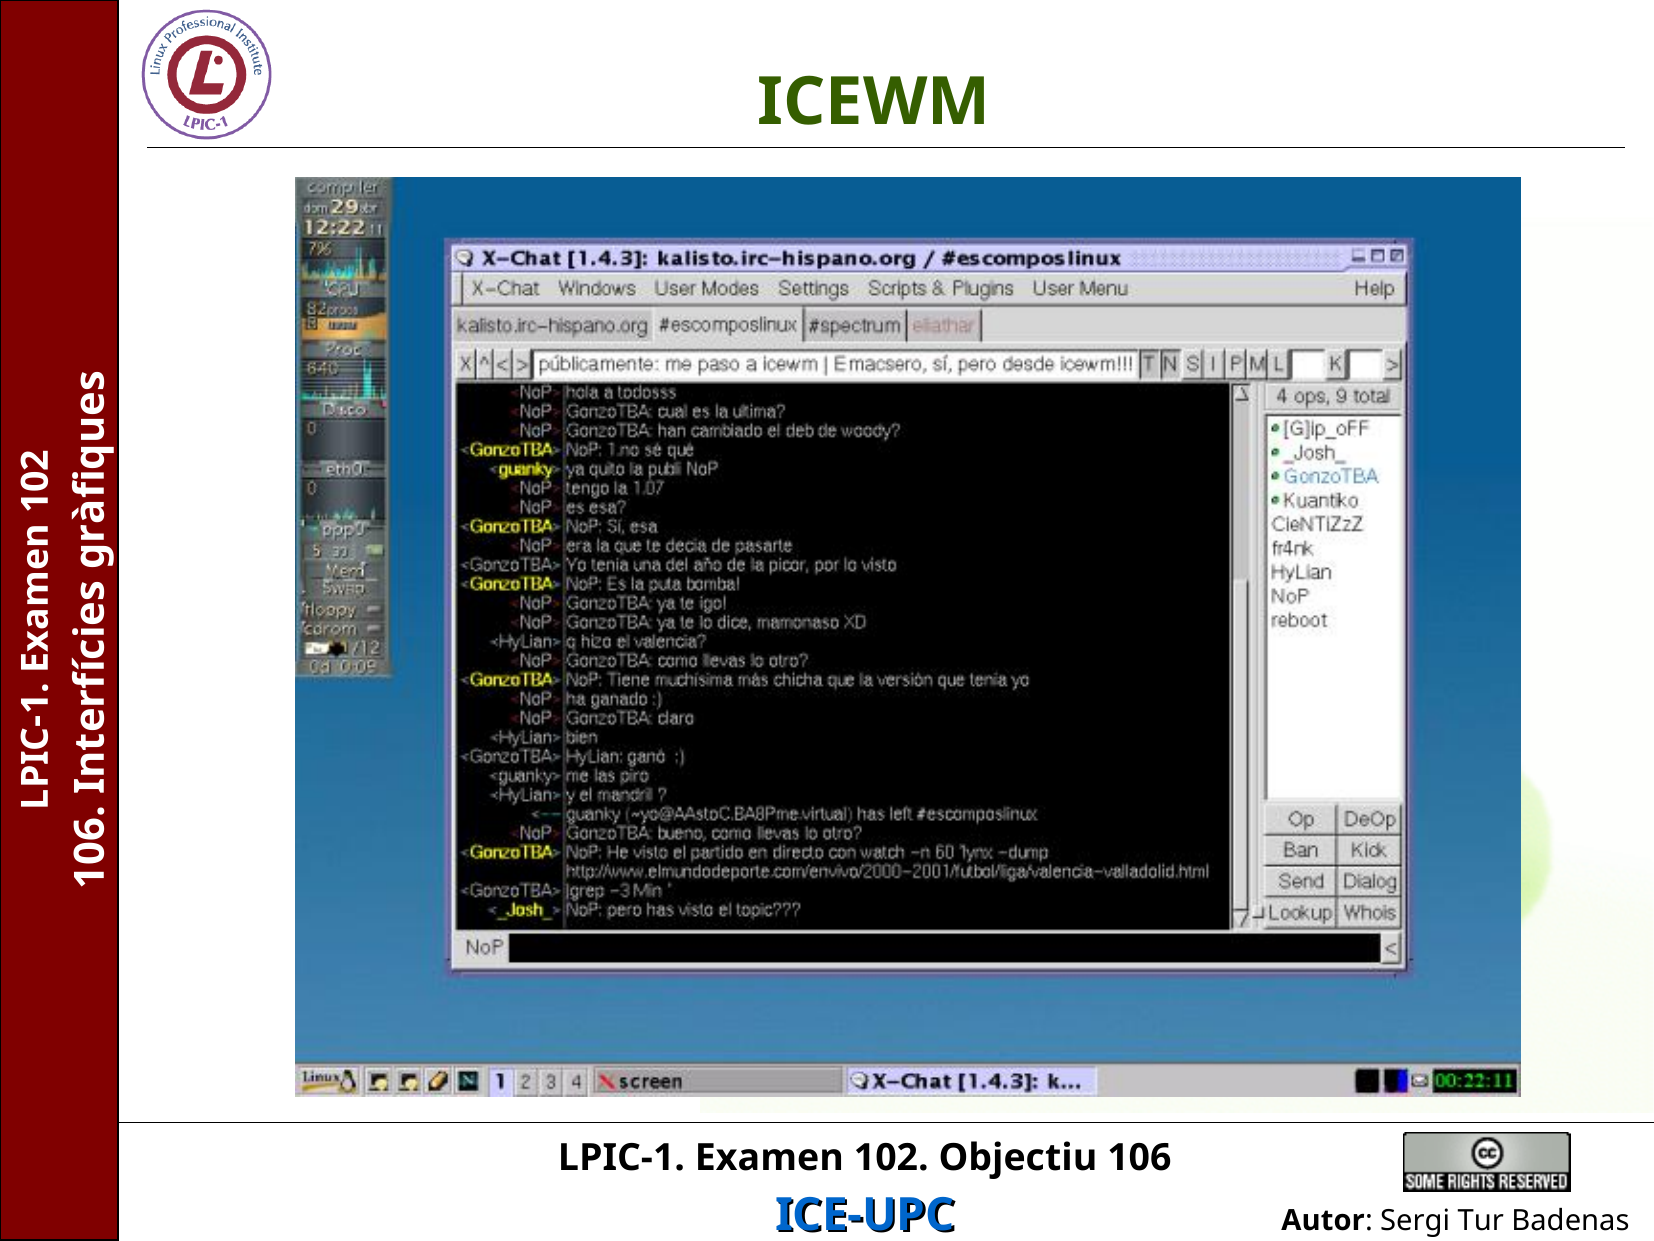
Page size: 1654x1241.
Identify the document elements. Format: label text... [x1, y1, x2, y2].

picture [135, 5, 277, 55]
picture [1403, 1132, 1571, 1192]
picture [295, 177, 1654, 1113]
title ICEWM [129, 55, 1619, 142]
